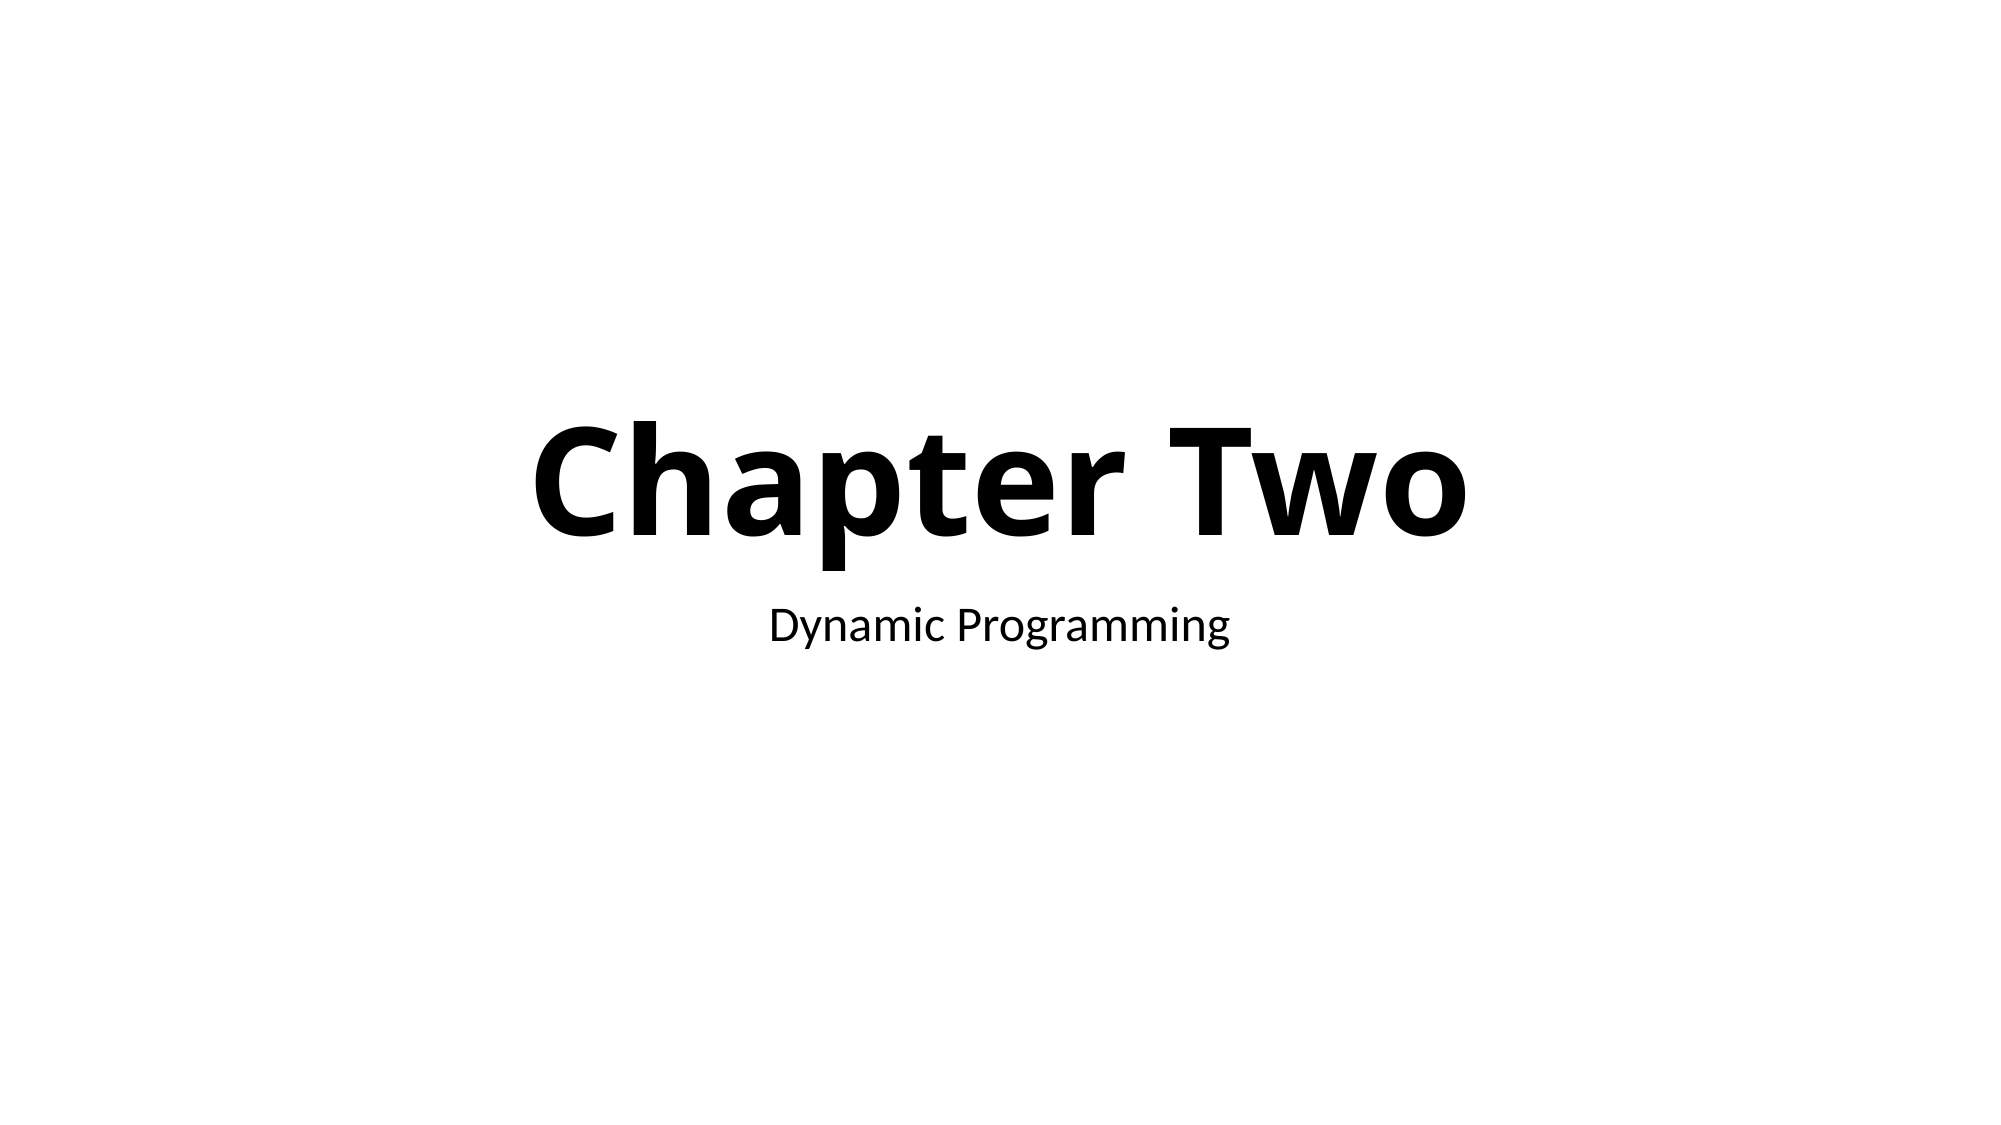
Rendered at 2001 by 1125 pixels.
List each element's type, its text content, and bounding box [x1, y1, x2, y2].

text_box Chapter Two [249, 184, 1750, 576]
text_box Dynamic Programming [249, 590, 1750, 863]
